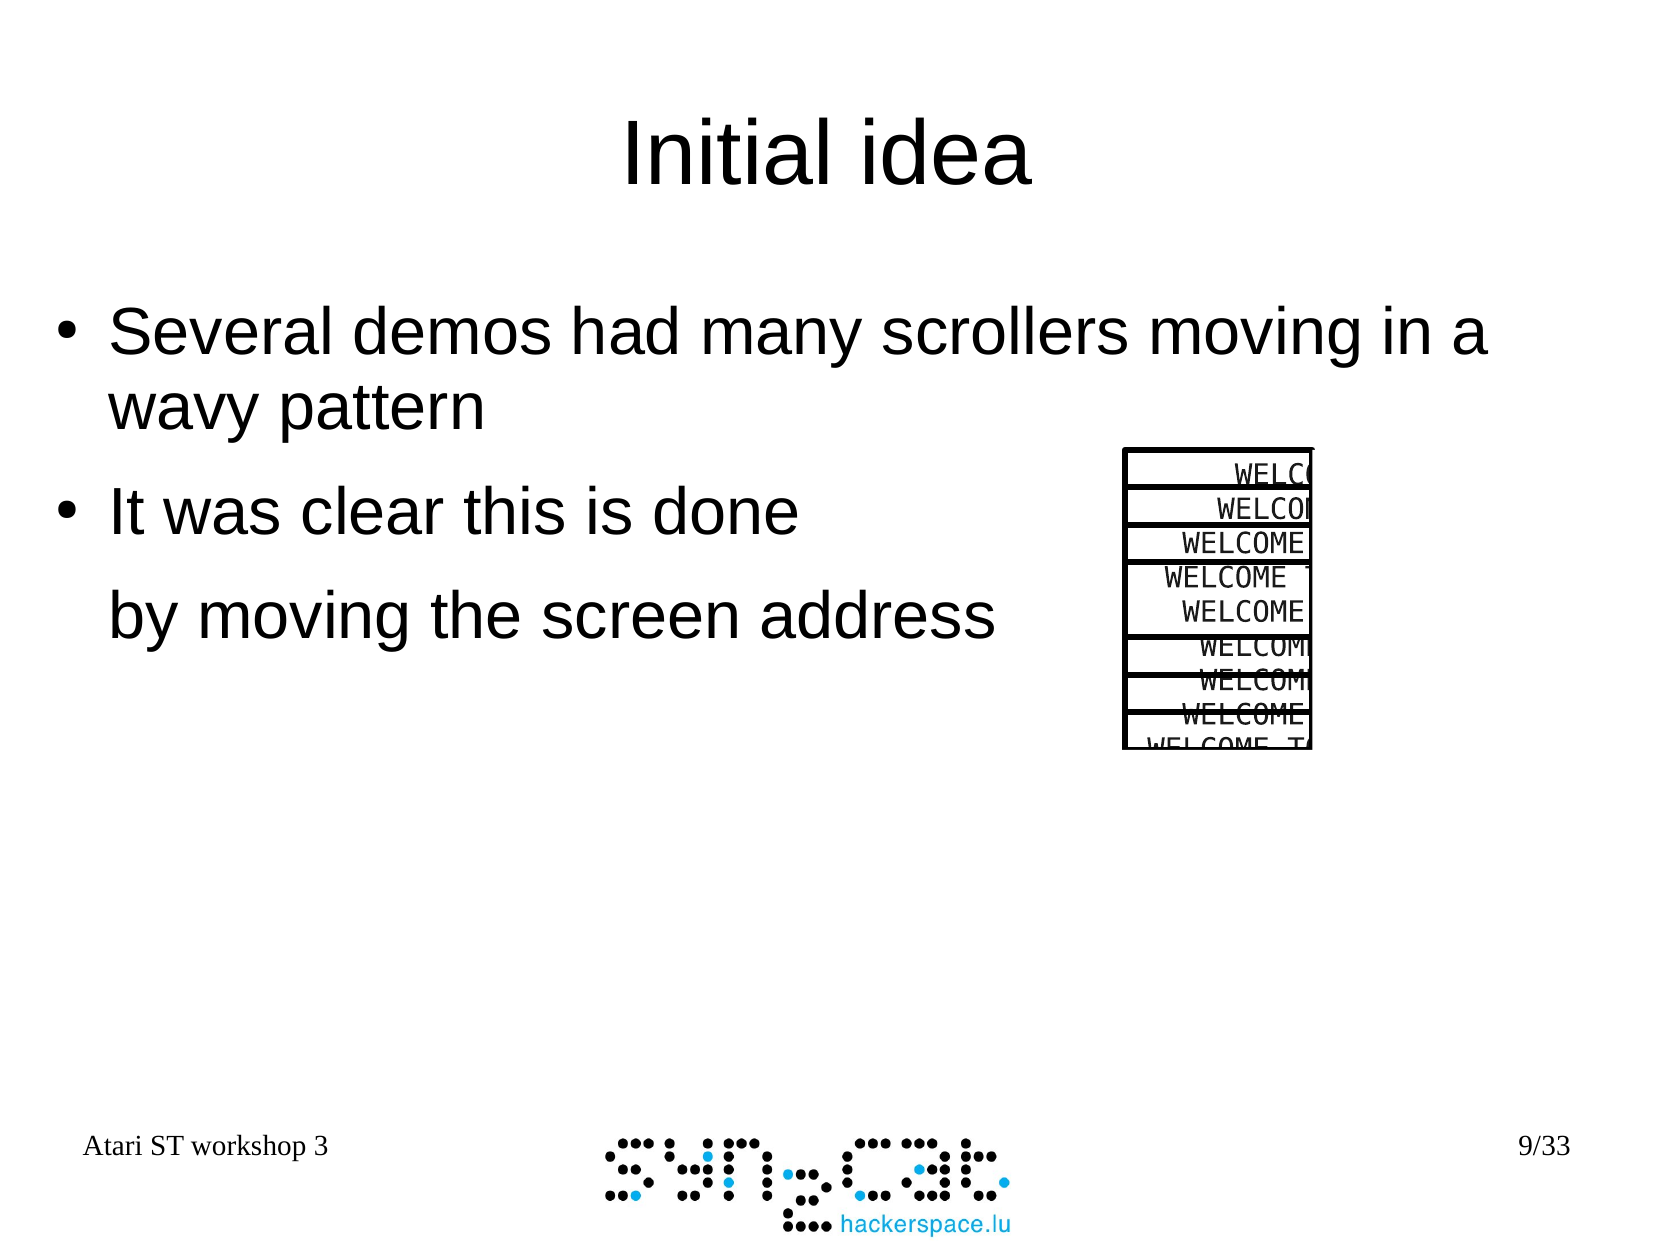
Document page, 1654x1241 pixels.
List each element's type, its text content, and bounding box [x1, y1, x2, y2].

picture [600, 1124, 1025, 1241]
title Initial idea [82, 49, 1571, 257]
list Several demos had many scrollers moving in a wavy pattern It was clear this is done by moving the screen address [37, 294, 1614, 1114]
text_box [975, 449, 1575, 1088]
